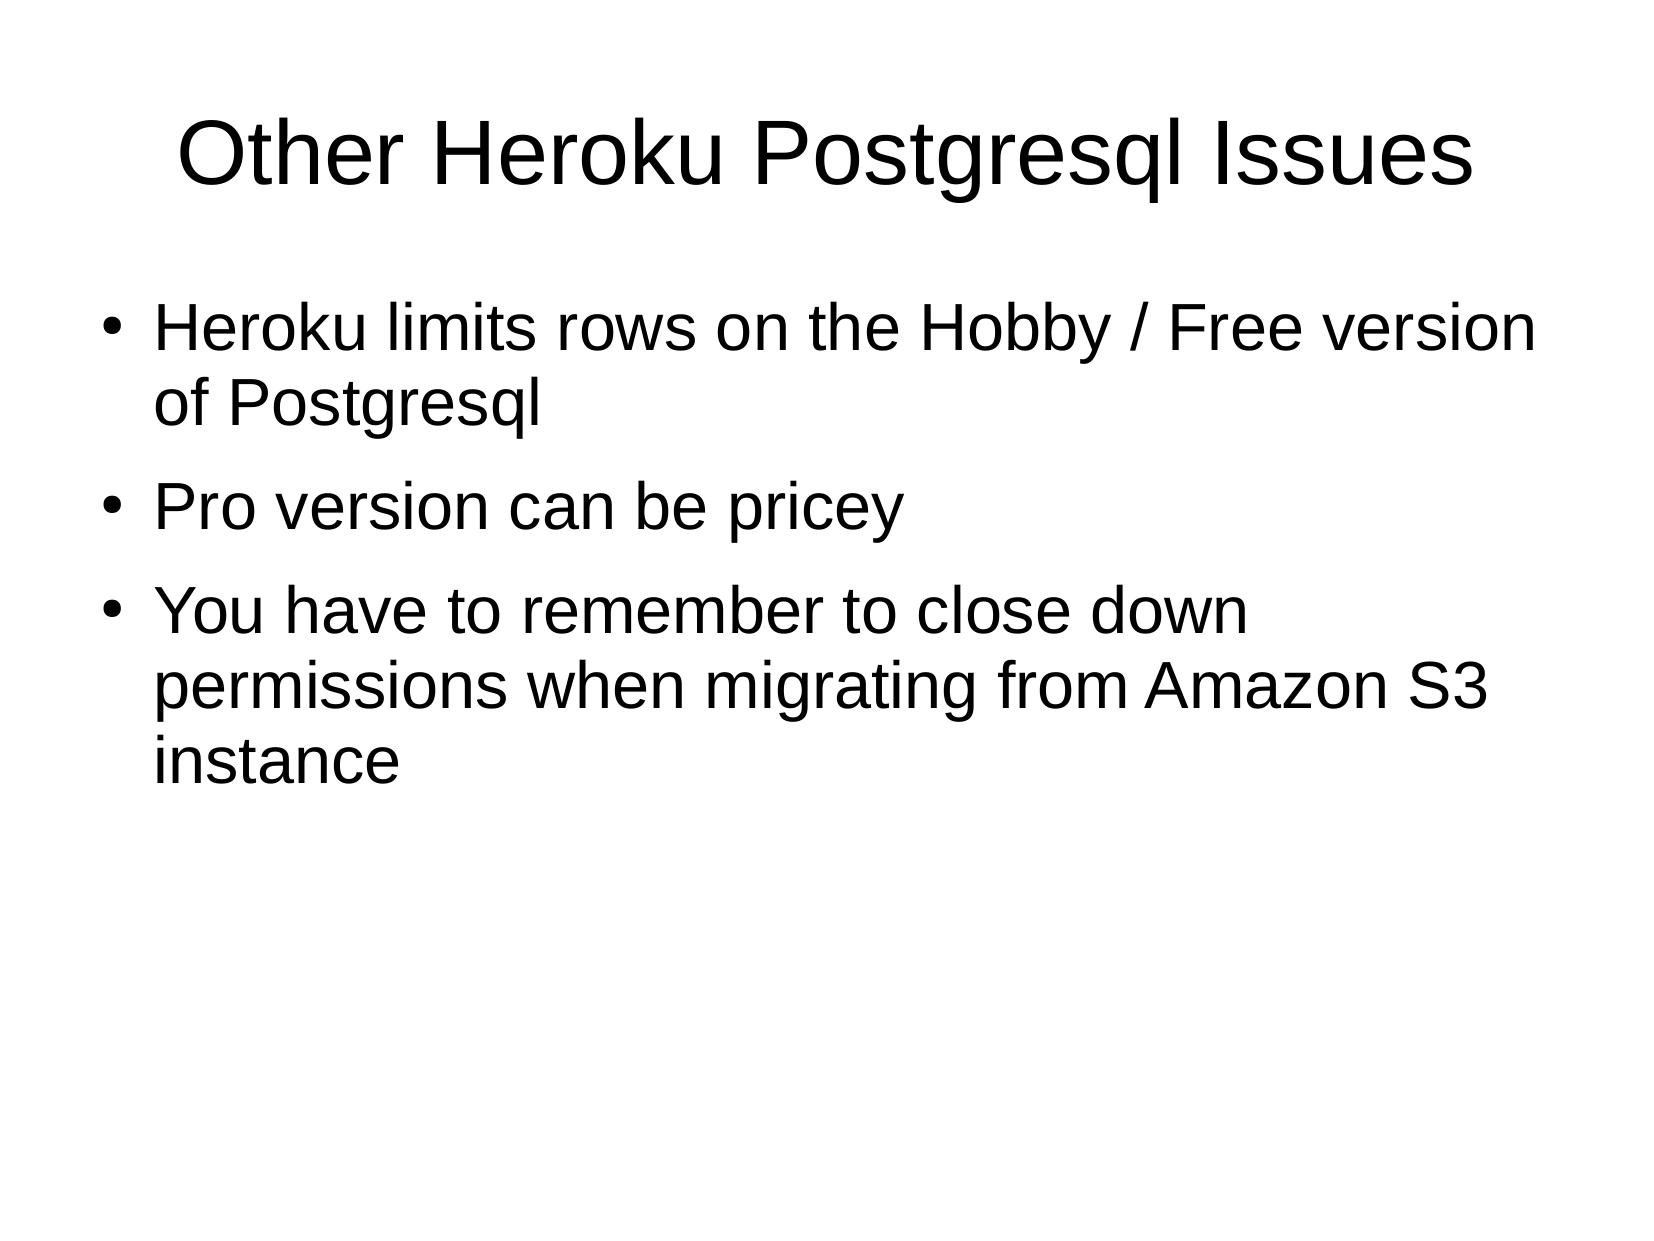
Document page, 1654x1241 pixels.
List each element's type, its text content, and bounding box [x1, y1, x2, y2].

list Heroku limits rows on the Hobby / Free version of Postgresql Pro version can be pricey You have to remember to close down permissions when migrating from Amazon S3 instance [82, 290, 1571, 1010]
title Other Heroku Postgresql Issues [82, 49, 1571, 257]
